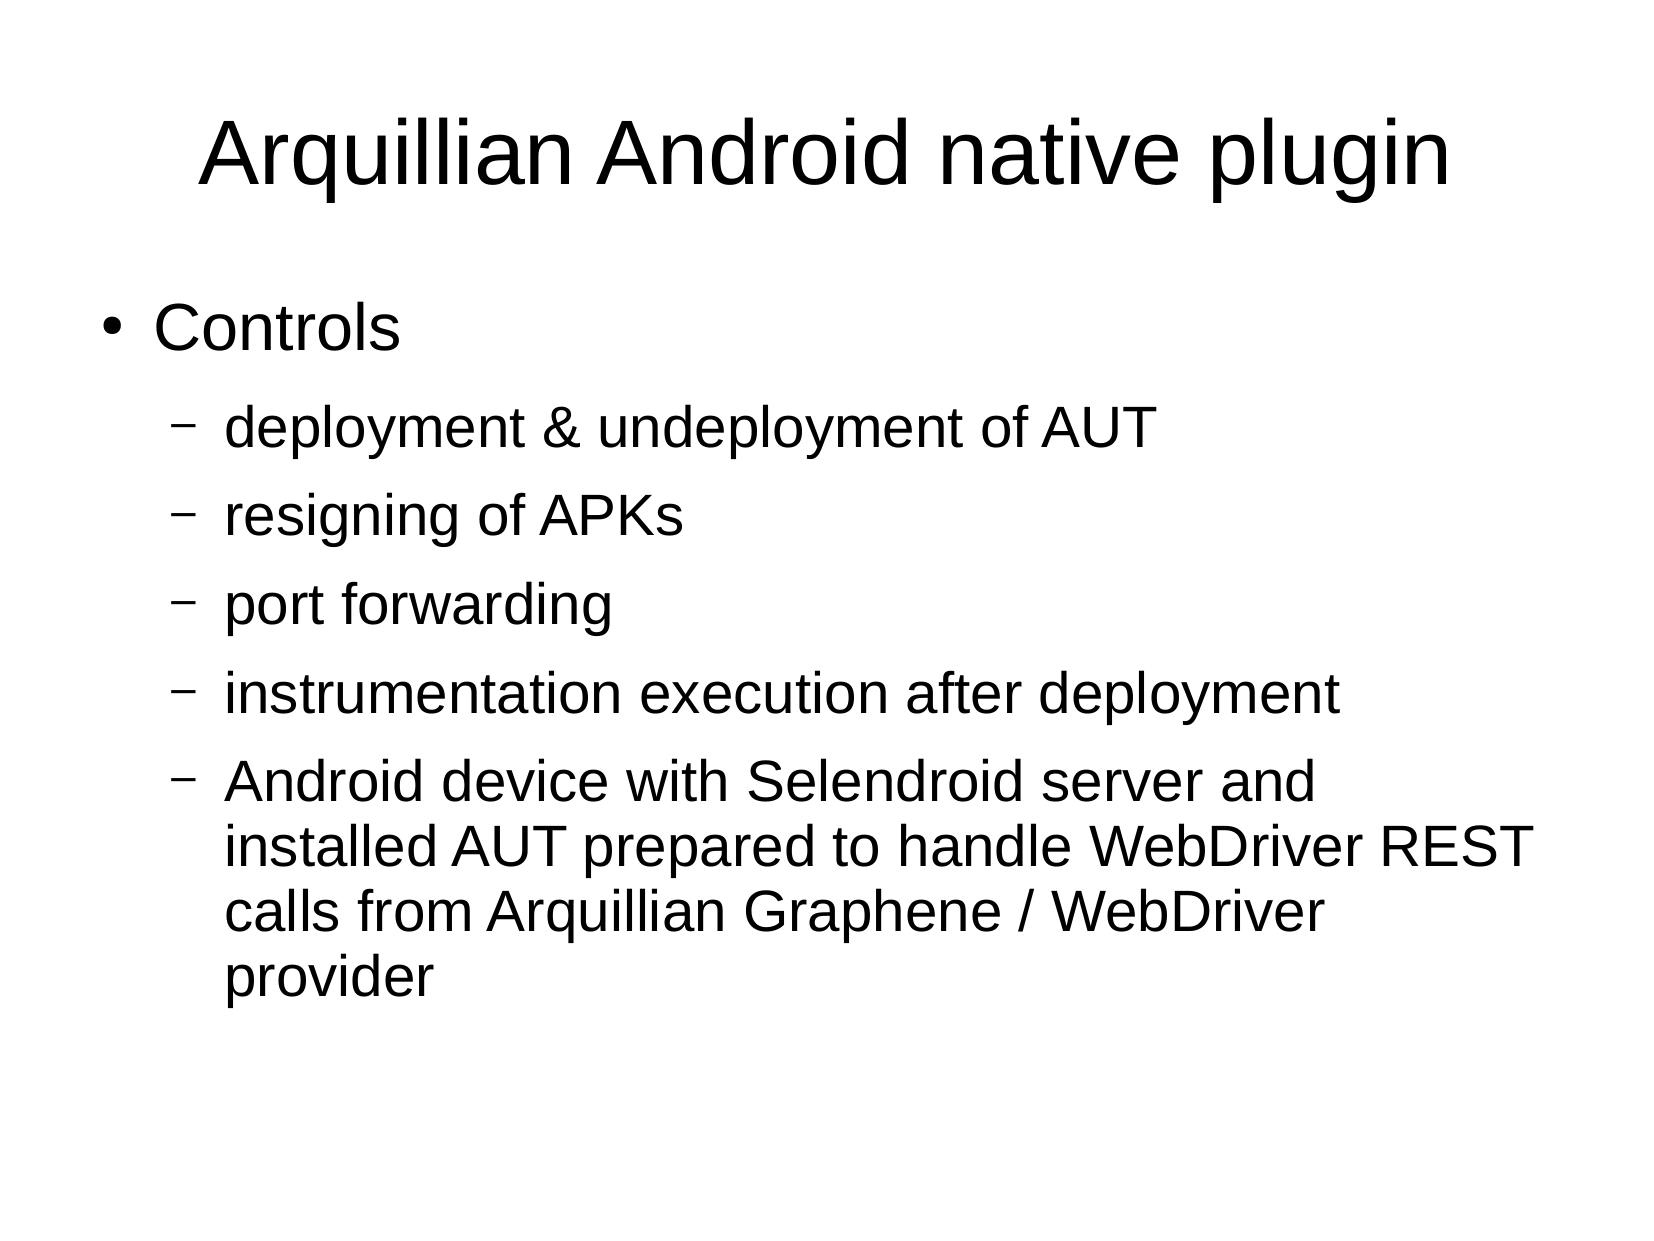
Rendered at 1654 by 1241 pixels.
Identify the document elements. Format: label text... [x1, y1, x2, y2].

title Arquillian Android native plugin [82, 49, 1571, 257]
list Controls deployment & undeployment of AUT resigning of APKs port forwarding instrumentation execution after deployment Android device with Selendroid server and installed AUT prepared to handle WebDriver REST calls from Arquillian Graphene / WebDriver provider [82, 290, 1538, 1010]
